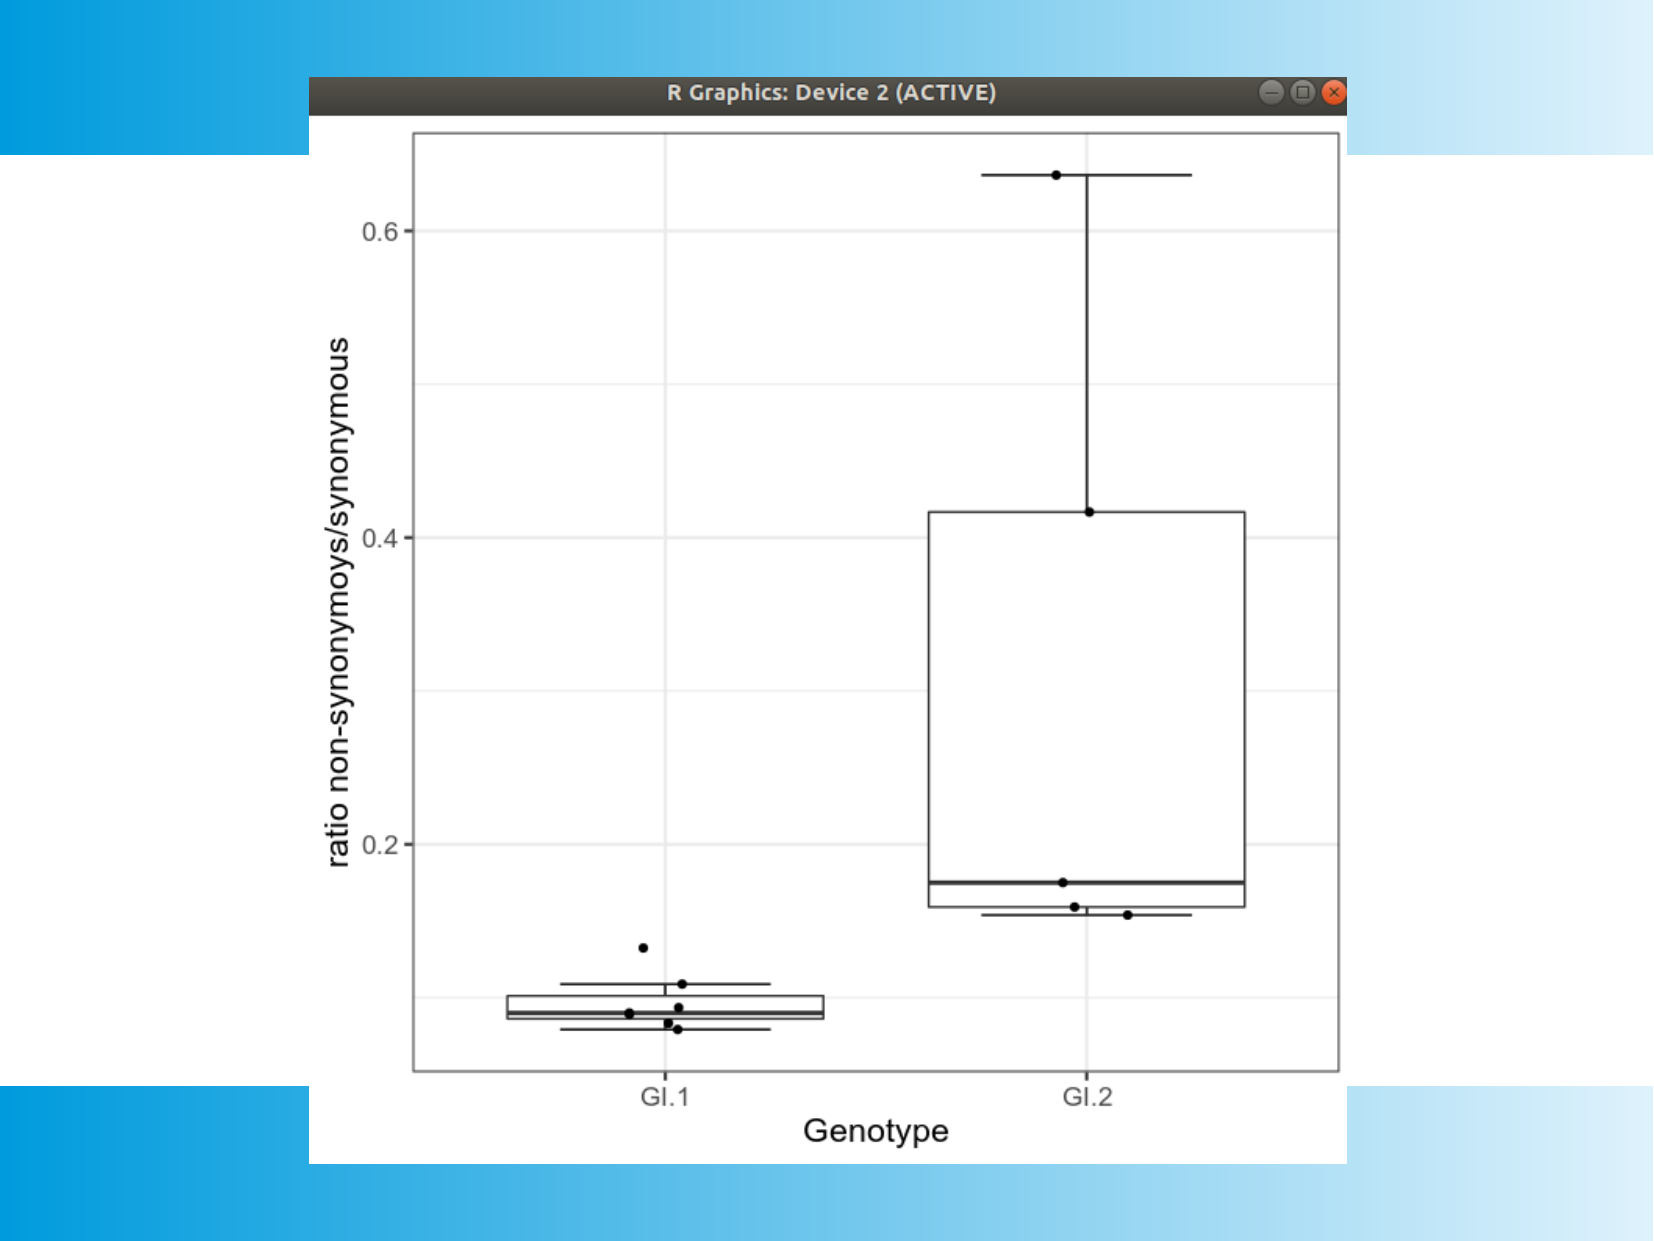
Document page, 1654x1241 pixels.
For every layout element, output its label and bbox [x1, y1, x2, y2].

picture [309, 77, 1347, 1164]
